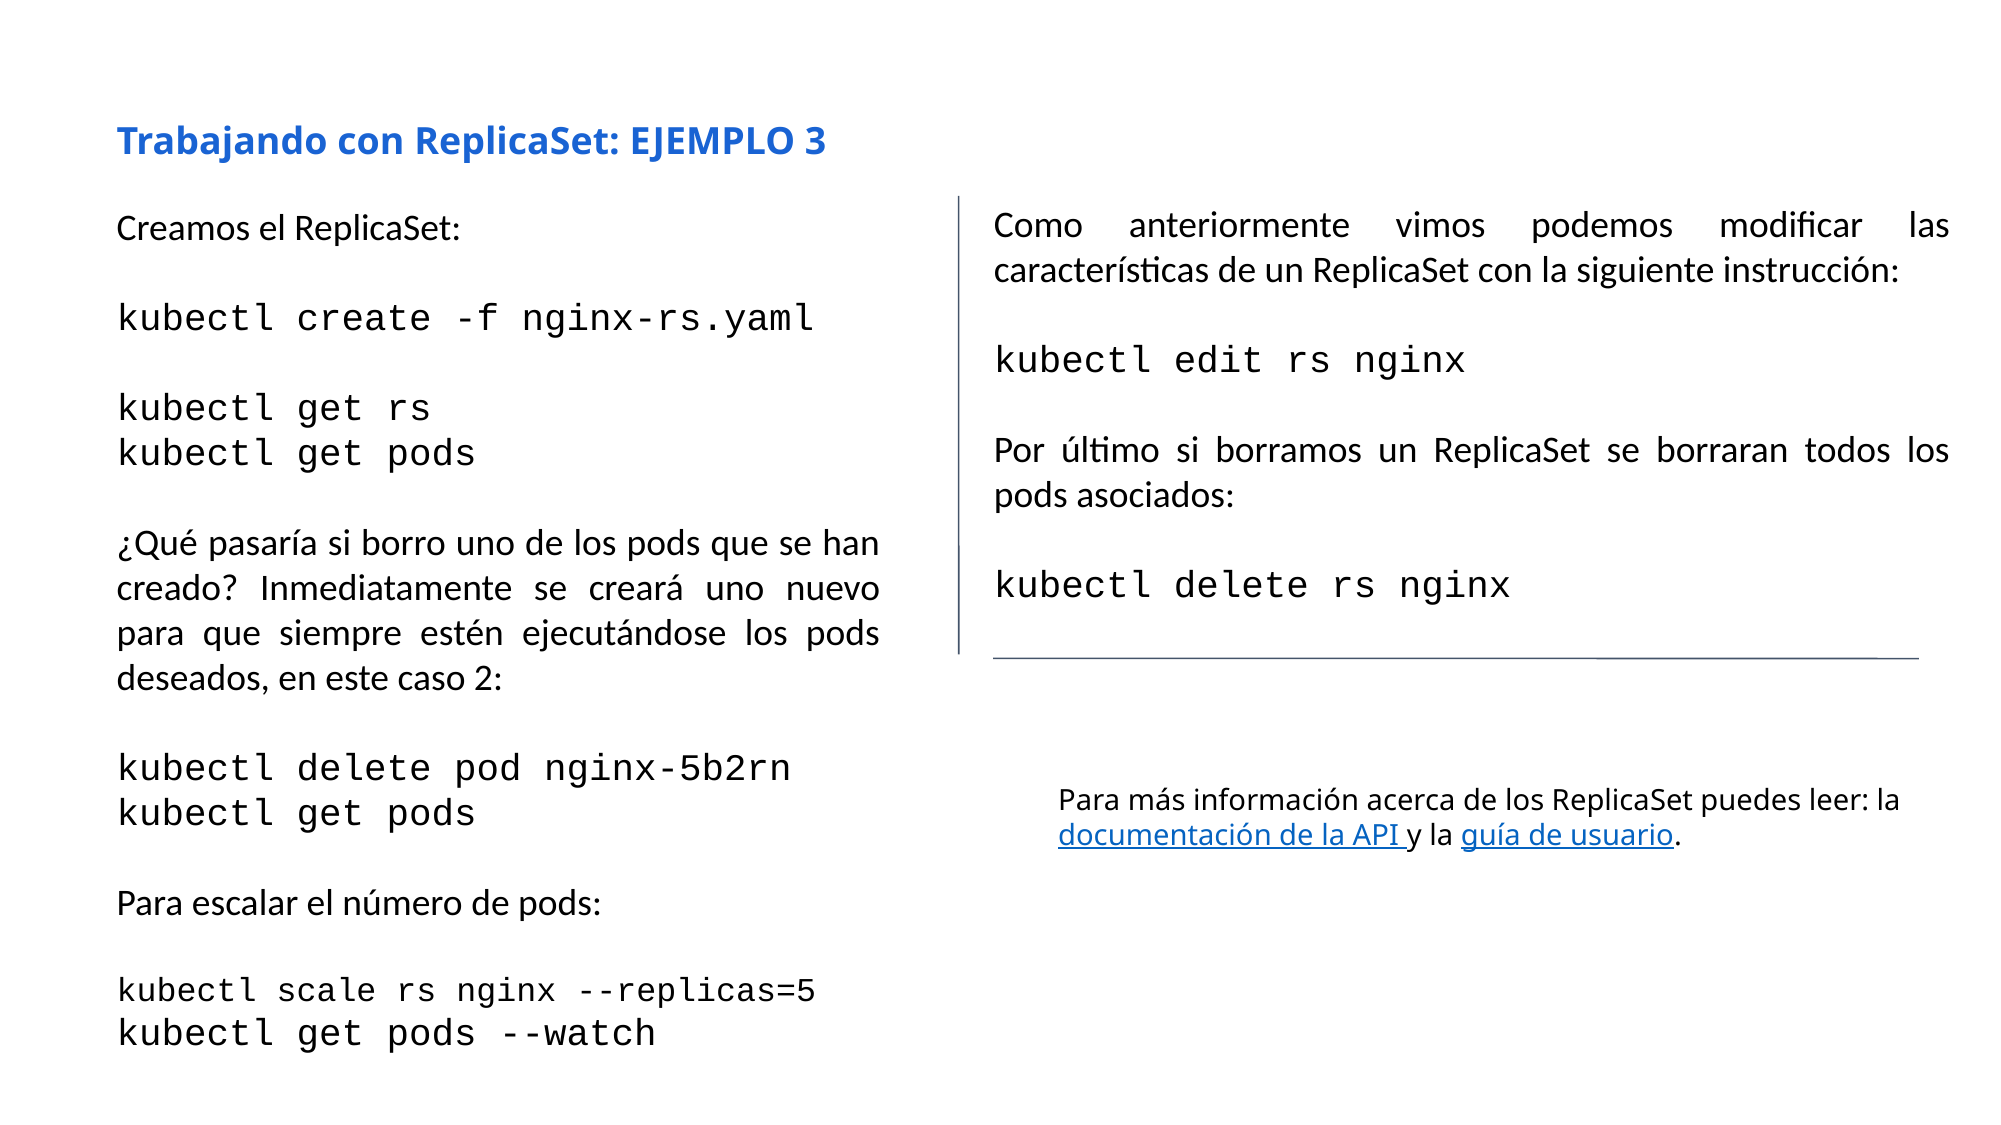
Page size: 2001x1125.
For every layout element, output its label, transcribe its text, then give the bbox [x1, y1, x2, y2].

text_box Como anteriormente vimos podemos modificar las características de un ReplicaSet con la siguiente instrucción: kubectl edit rs nginx Por último si borramos un ReplicaSet se borraran todos los pods asociados: kubectl delete rs nginx [979, 185, 1966, 460]
text_box Para más información acerca de los ReplicaSet puedes leer: la documentación de la API y la guía de usuario. [1043, 765, 1951, 875]
text_box Creamos el ReplicaSet: kubectl create -f nginx-rs.yaml kubectl get rs kubectl get pods ¿Qué pasaría si borro uno de los pods que se han creado? Inmediatamente se creará uno nuevo para que siempre estén ejecutándose los pods deseados, en este caso 2: kubectl delete pod nginx-5b2rn kubectl get pods Para escalar el número de pods: kubectl scale rs nginx --replicas=5 kubectl get pods --watch [101, 195, 896, 901]
text_box Trabajando con ReplicaSet: EJEMPLO 3 [101, 110, 957, 170]
